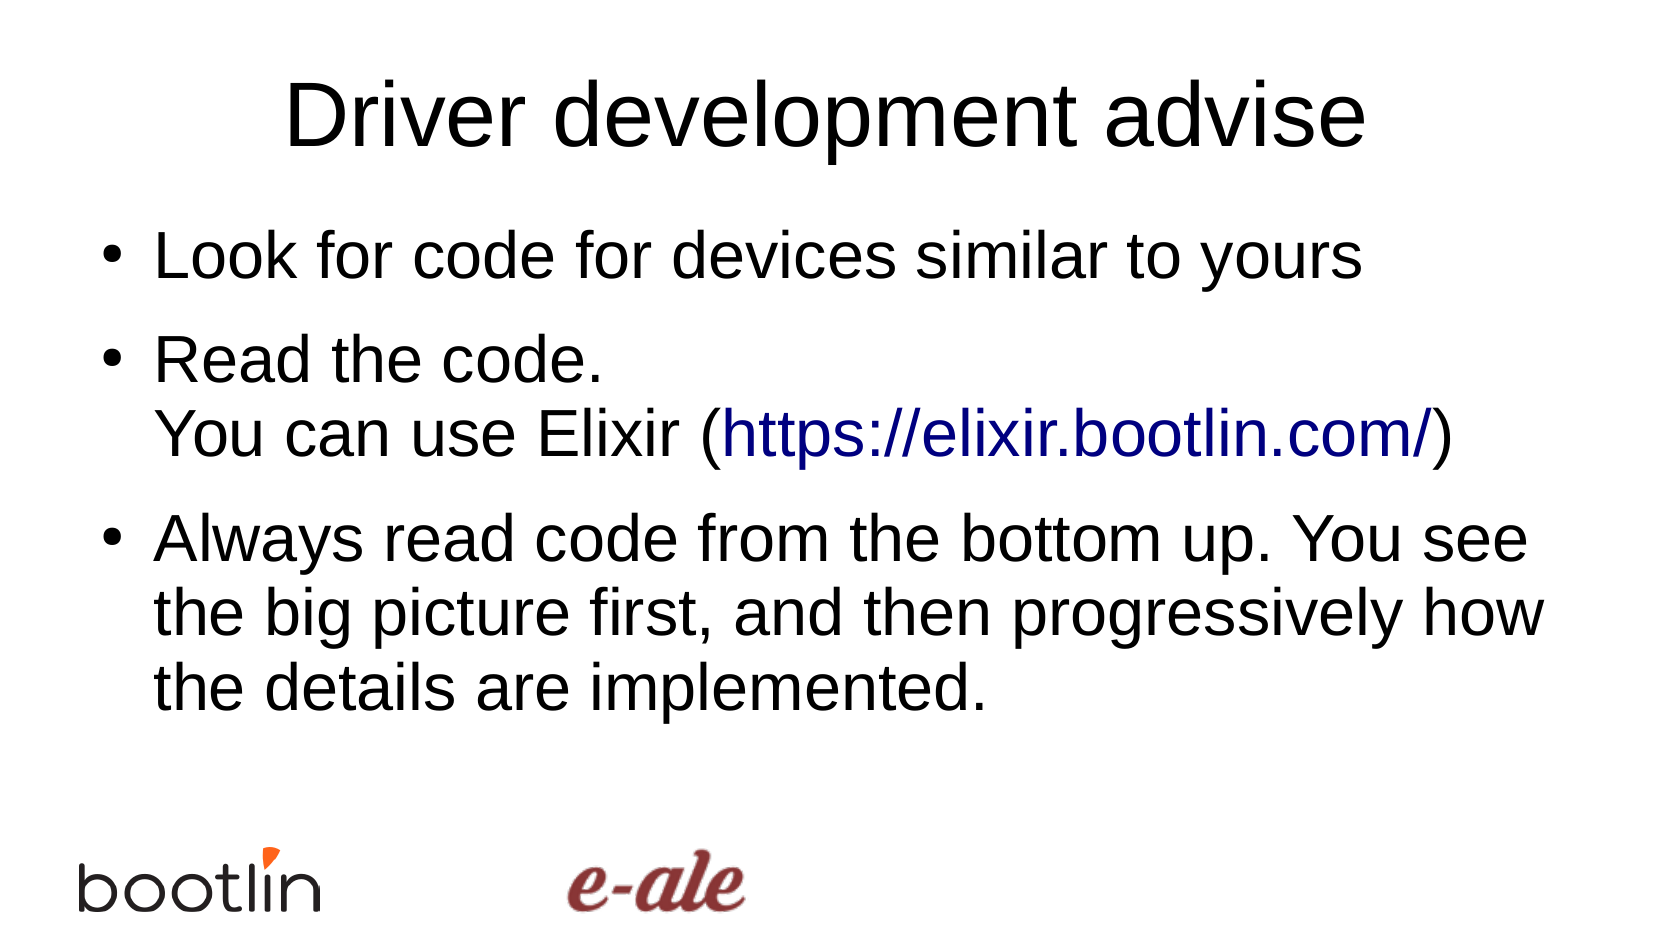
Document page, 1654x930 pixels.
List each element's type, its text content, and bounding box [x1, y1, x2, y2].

picture [79, 847, 320, 912]
list Look for code for devices similar to yours Read the code. You can use Elixir (https://elixir.bootlin.com/) Always read code from the bottom up. You see the big picture first, and then progressively how the details are implemented. [82, 217, 1571, 757]
picture [565, 847, 749, 915]
title Driver development advise [82, 37, 1571, 193]
